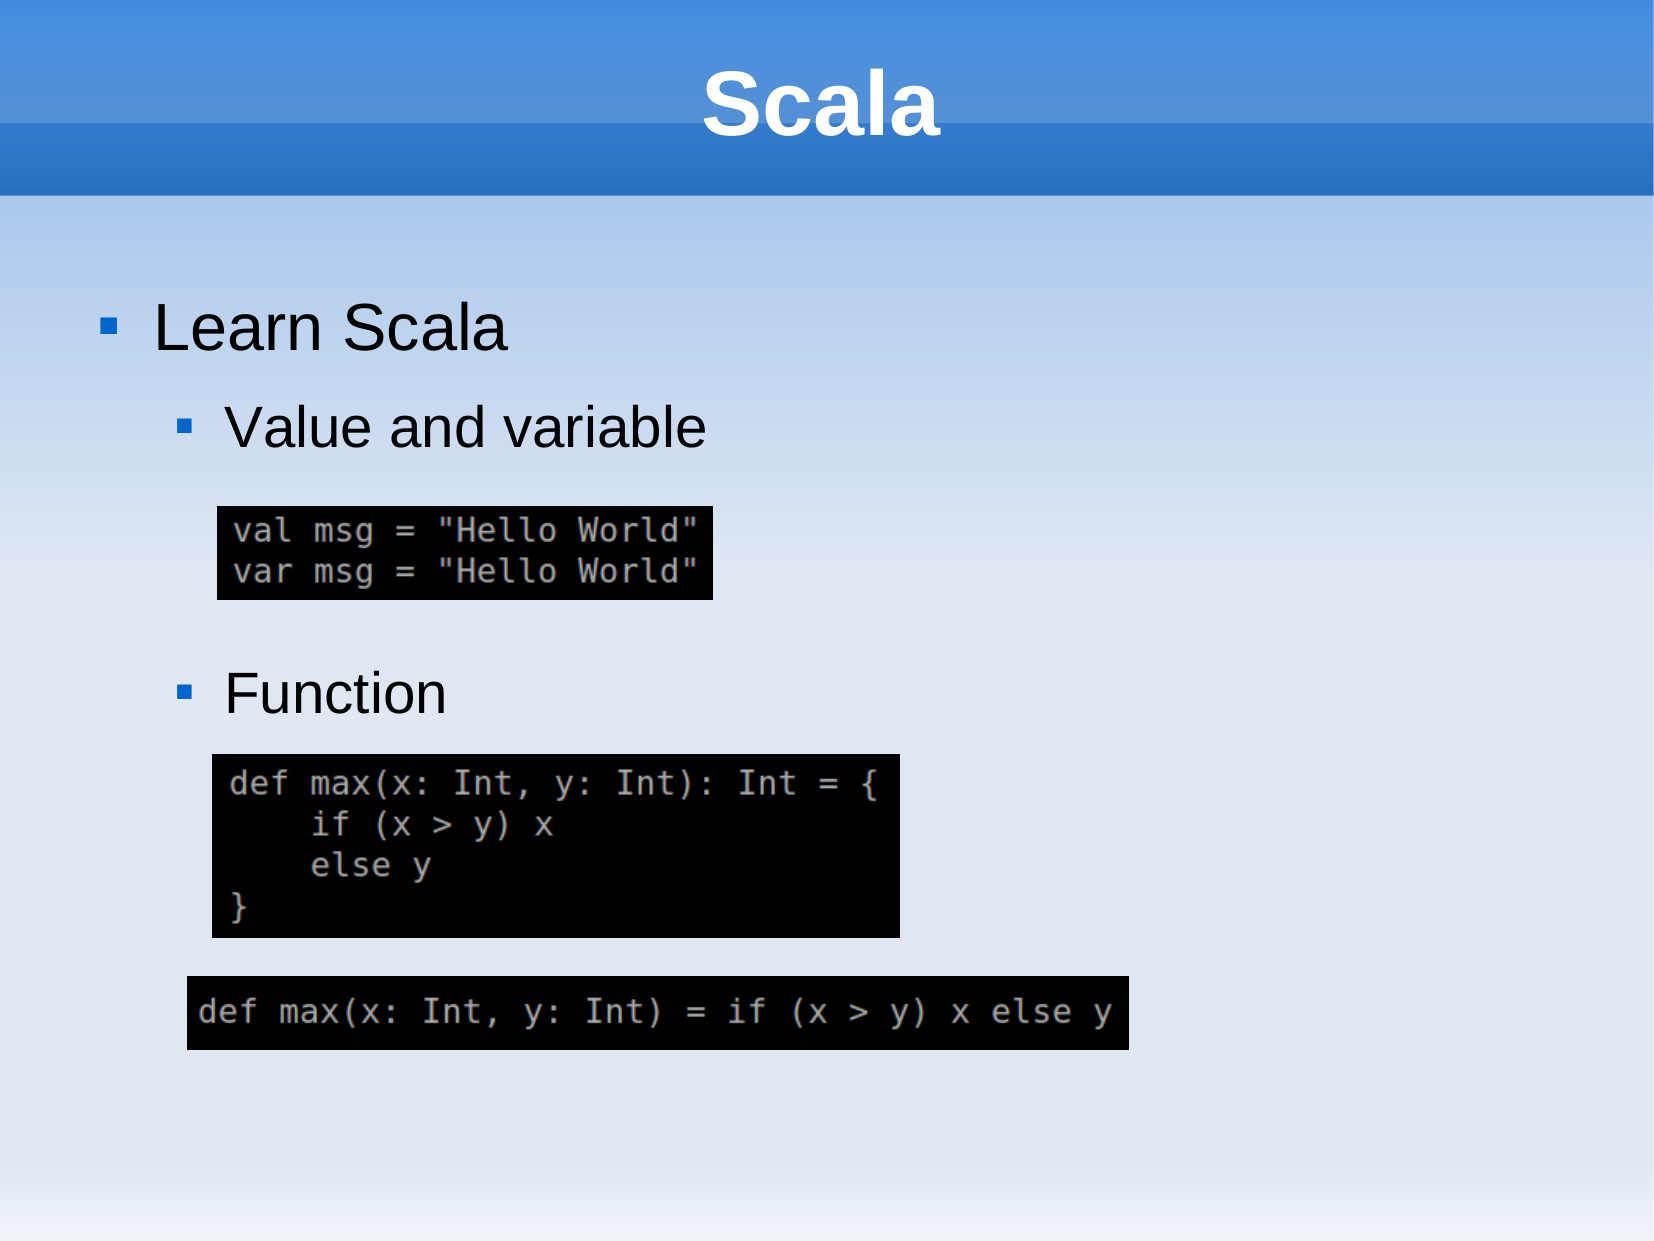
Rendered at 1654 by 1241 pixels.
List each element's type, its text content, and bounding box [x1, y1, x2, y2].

list Learn Scala Value and variable Function [82, 290, 1571, 1109]
picture [0, 0, 1654, 1241]
title Scala [76, 0, 1565, 208]
